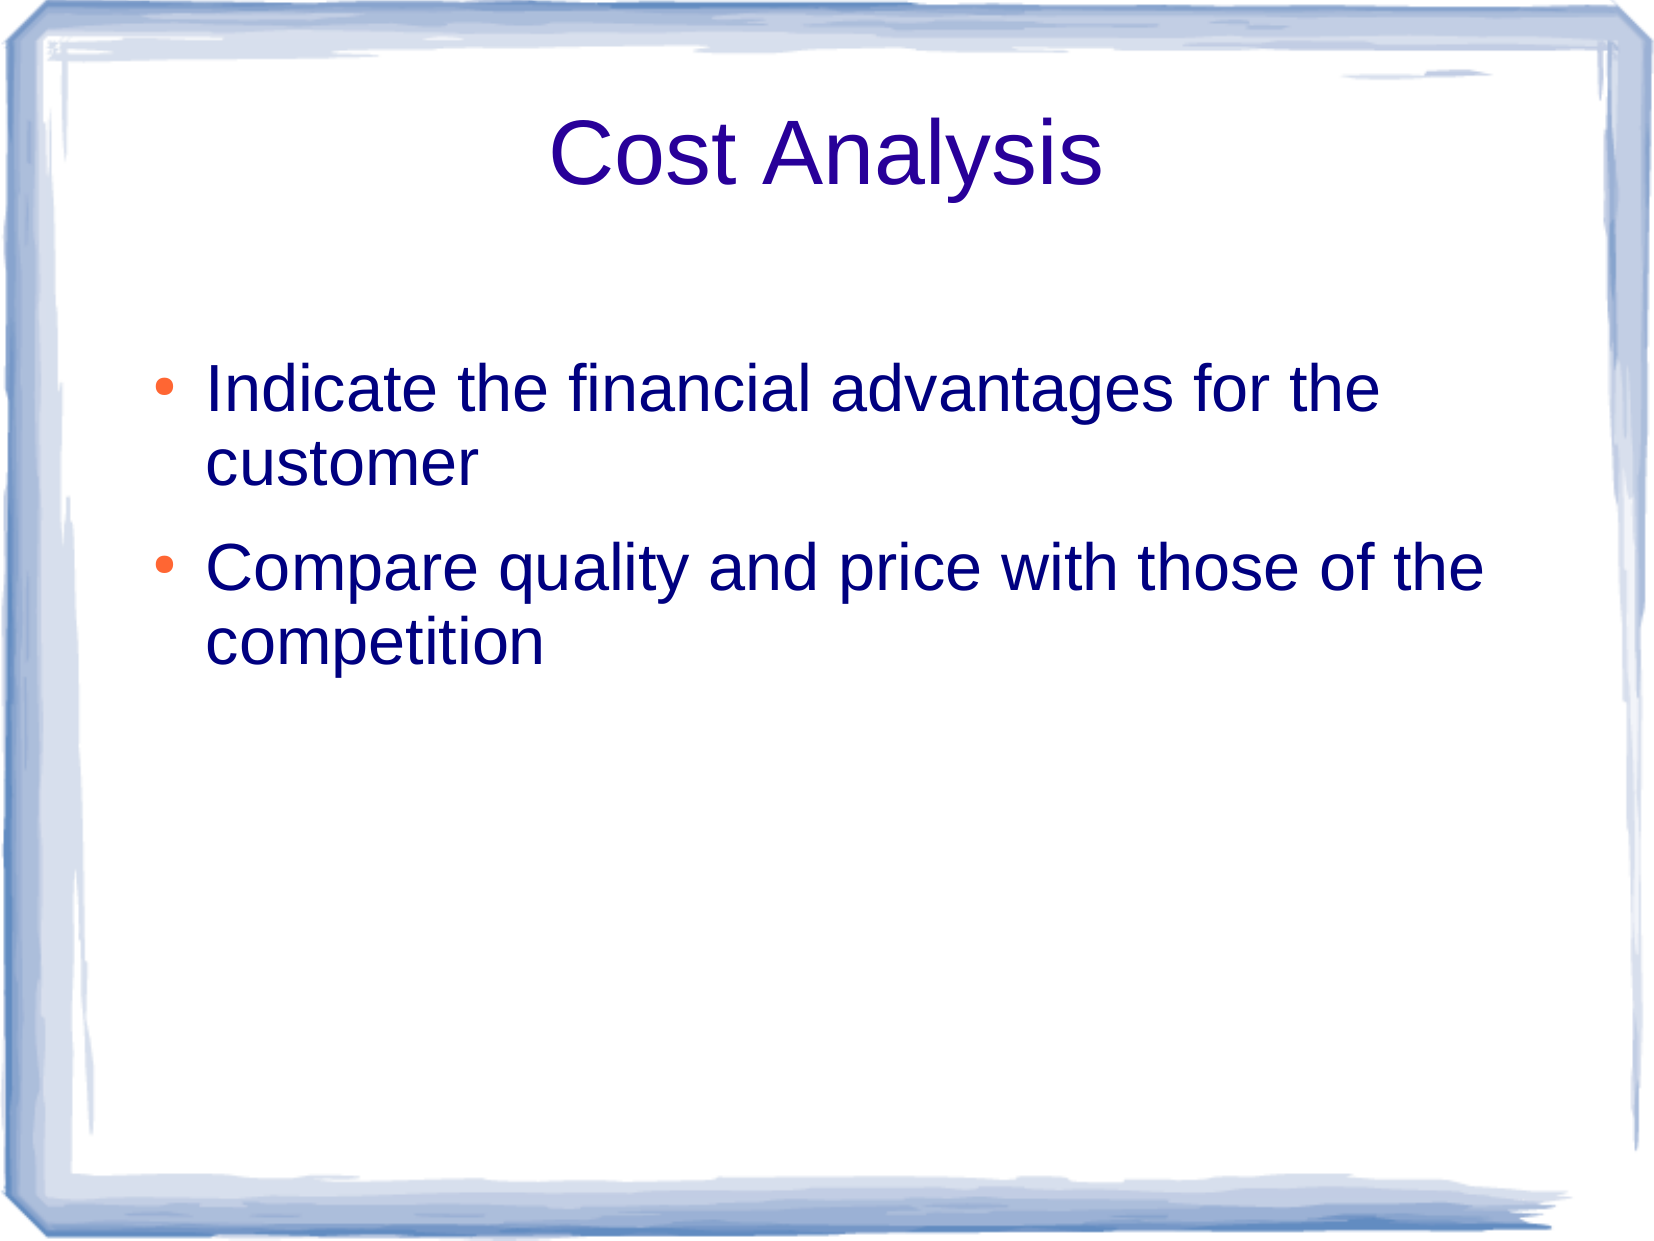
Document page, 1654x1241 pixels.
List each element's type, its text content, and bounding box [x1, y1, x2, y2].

title Cost Analysis [82, 49, 1571, 257]
list Indicate the financial advantages for the customer Compare quality and price with those of the competition [134, 350, 1516, 1132]
picture [0, 0, 1654, 1241]
